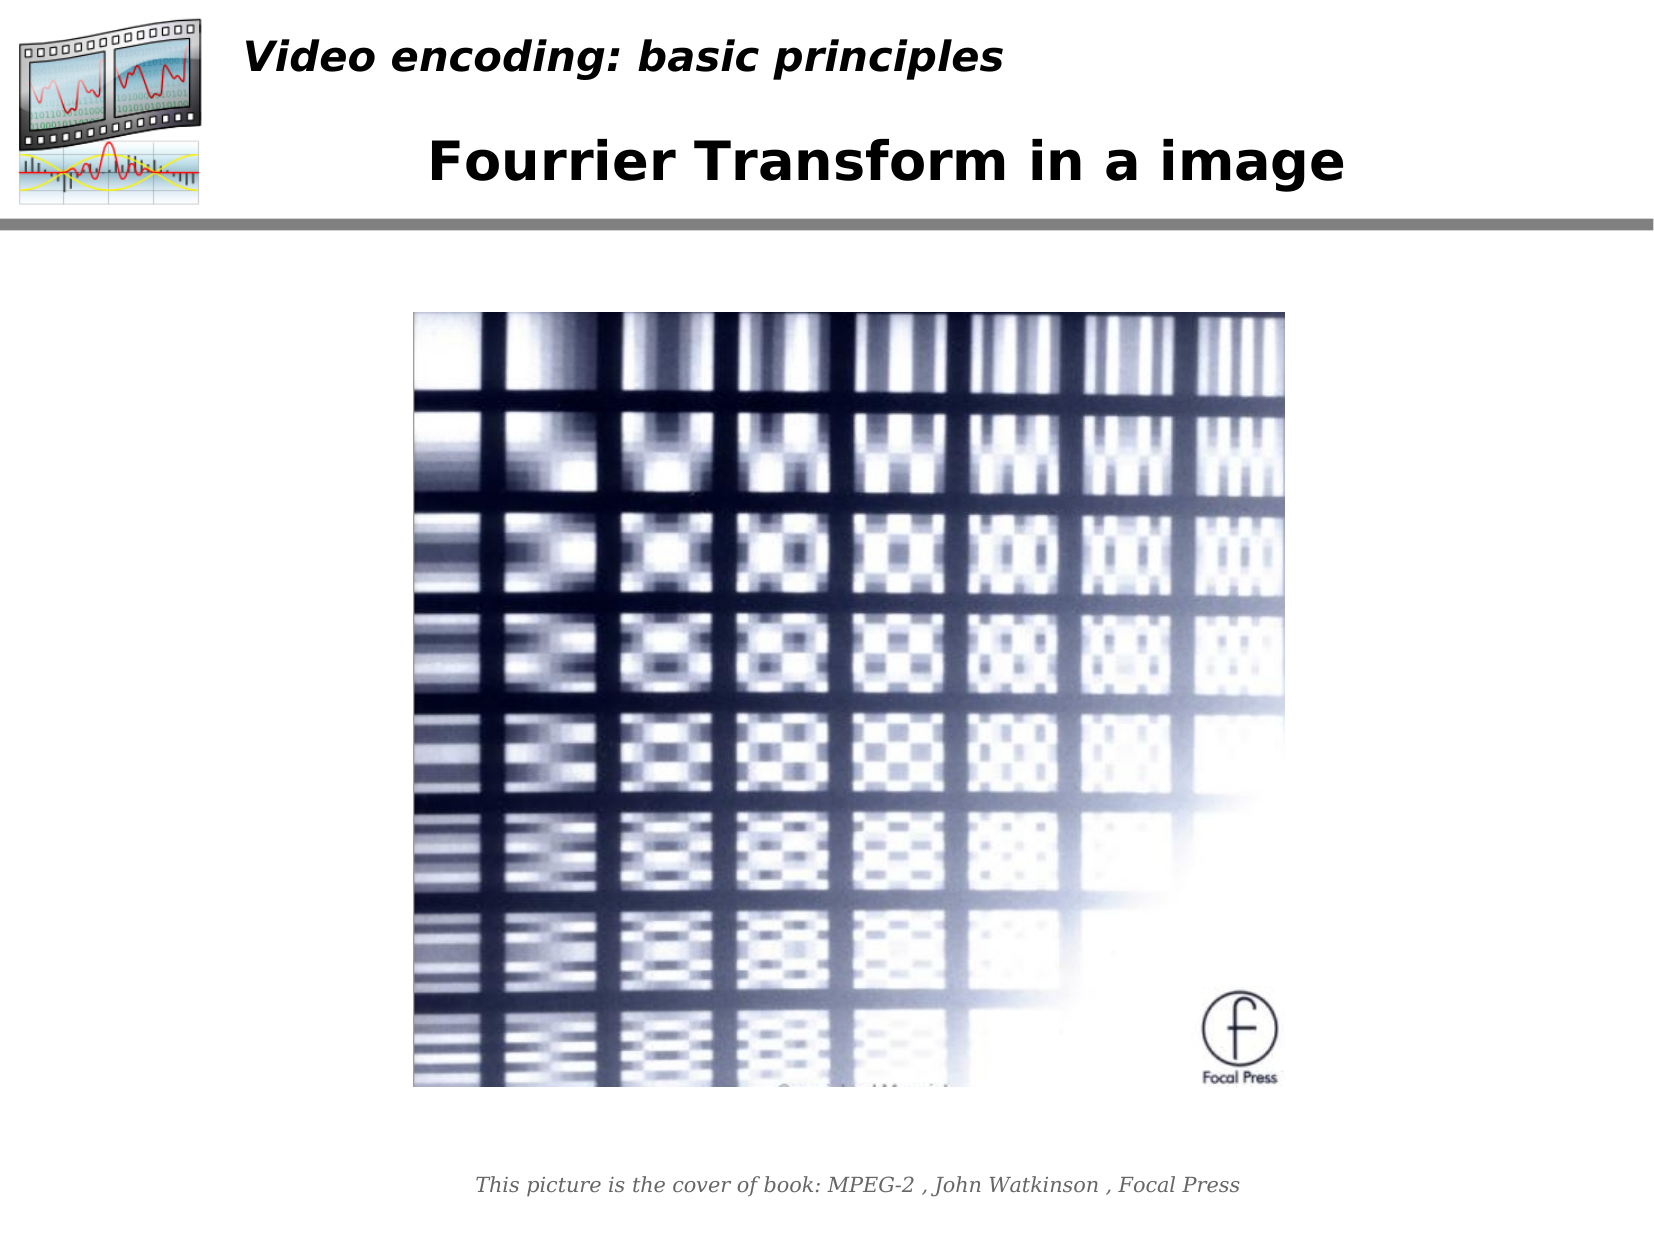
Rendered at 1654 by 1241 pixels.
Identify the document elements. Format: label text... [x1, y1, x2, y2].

picture [0, 2, 225, 218]
text_box [0, 218, 1654, 231]
text_box Fourrier Transform in a image [413, 122, 1363, 201]
picture [413, 312, 1285, 1087]
text_box Video encoding: basic principles [228, 25, 1020, 89]
text_box This picture is the cover of book: MPEG-2 , John Watkinson , Focal Press [460, 1165, 1256, 1205]
